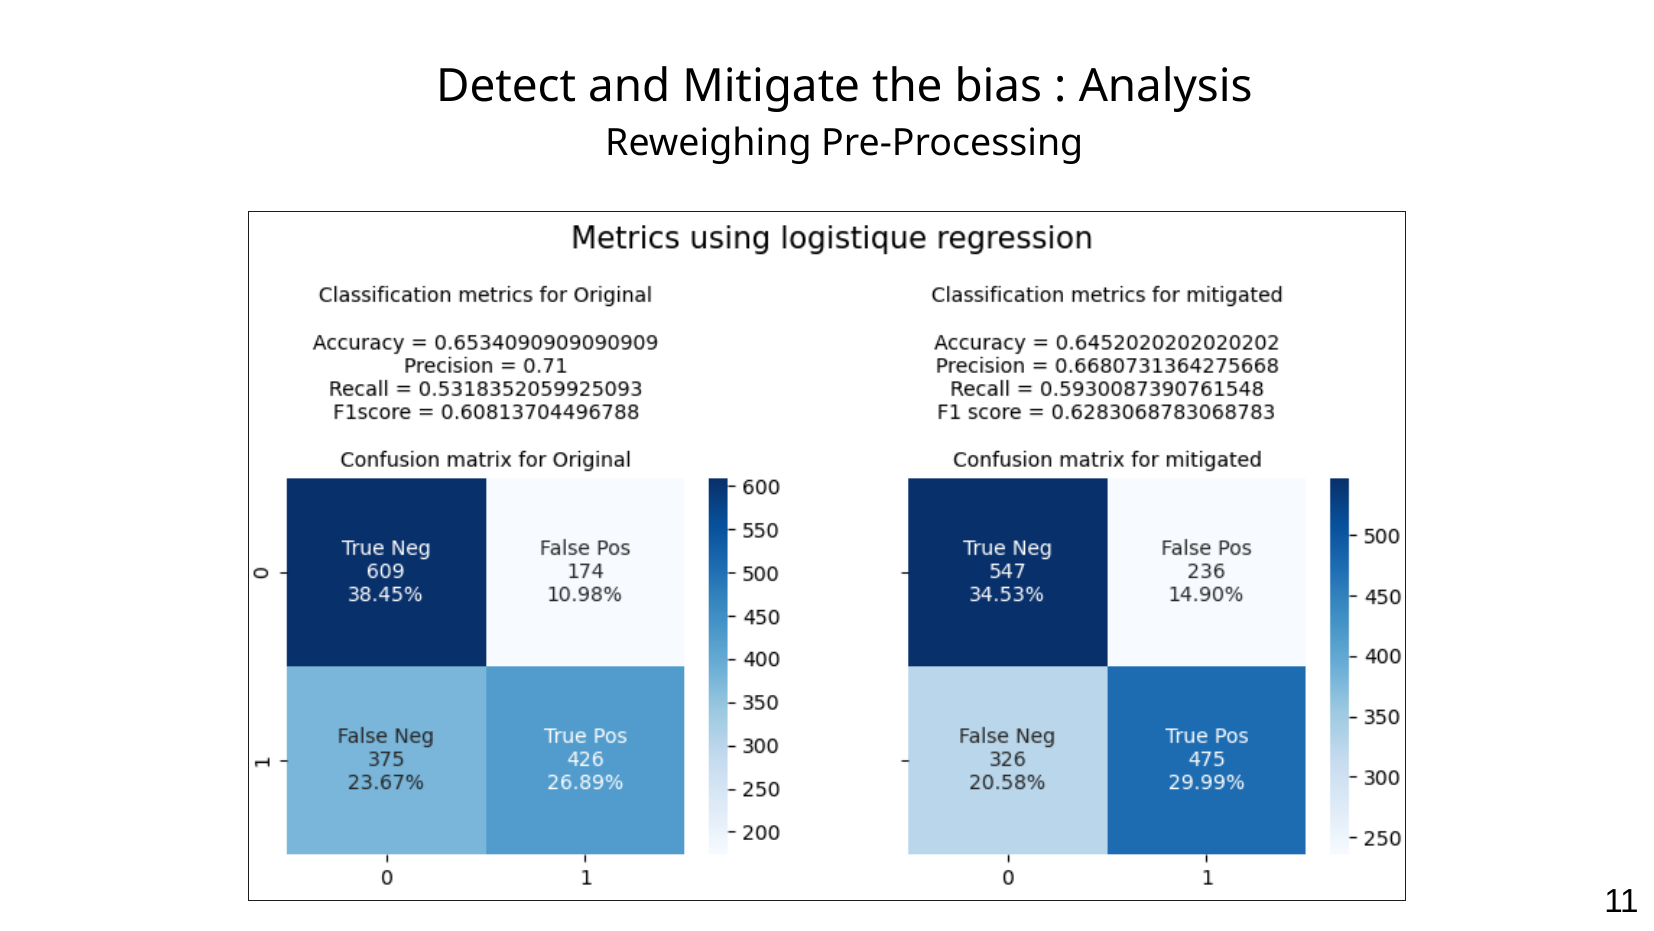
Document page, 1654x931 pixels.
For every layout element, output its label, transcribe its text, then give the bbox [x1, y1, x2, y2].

text_box <number> [1024, 874, 1654, 931]
text_box Detect and Mitigate the bias : Analysis Reweighing Pre-Processing [376, 45, 1277, 174]
picture [248, 211, 1406, 901]
